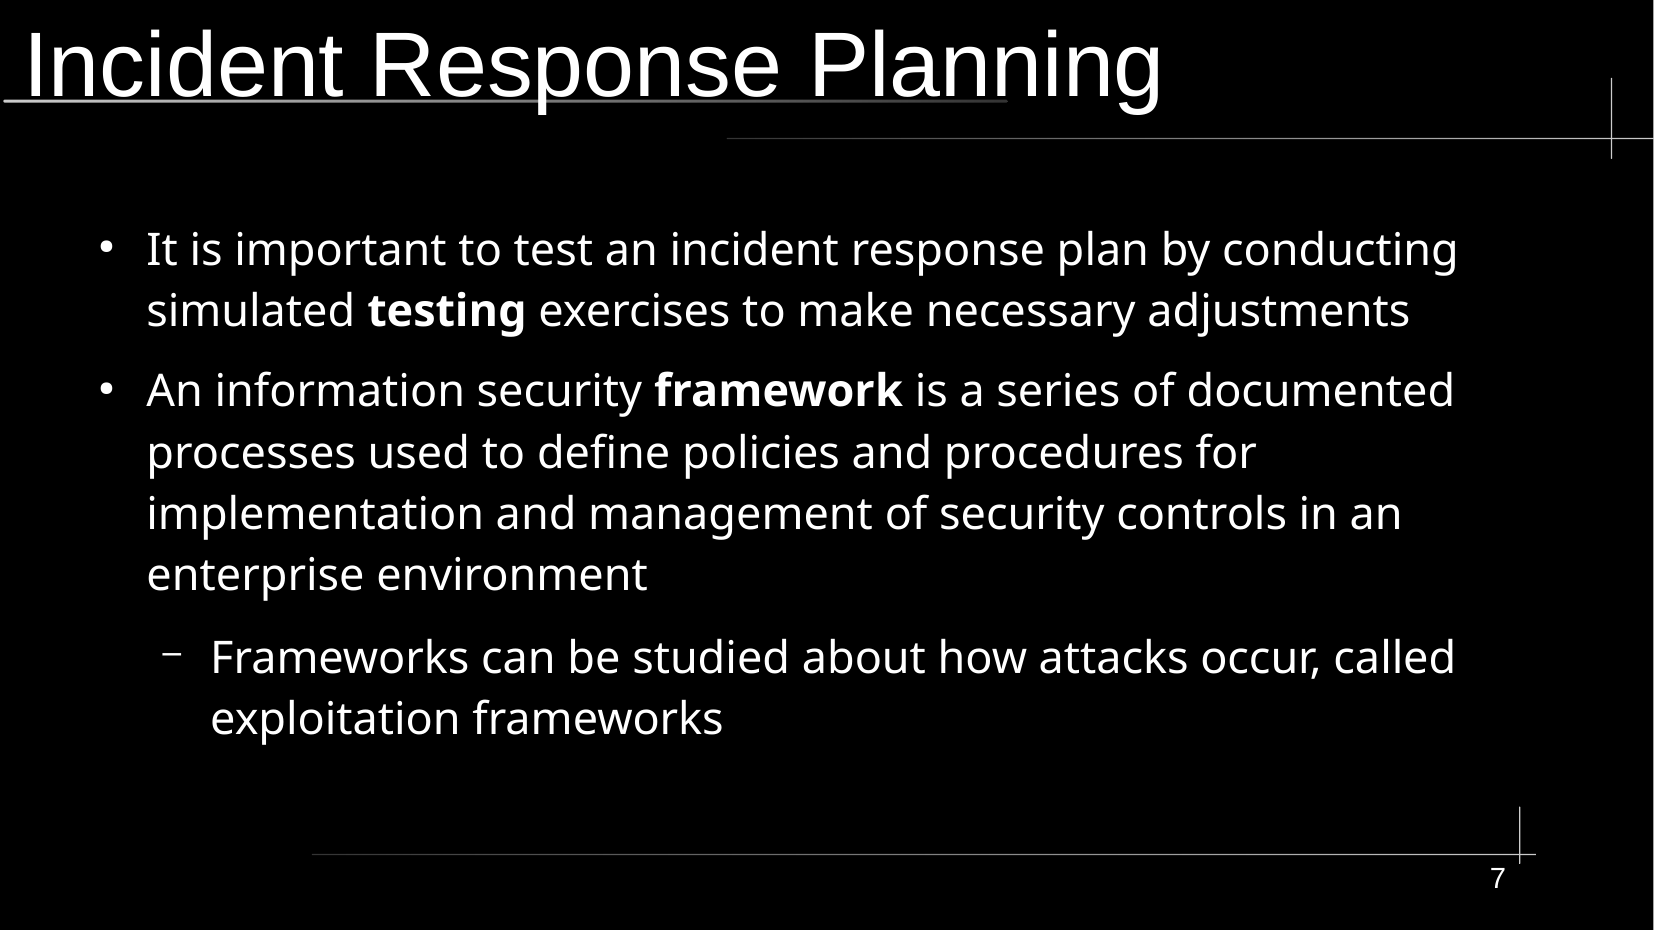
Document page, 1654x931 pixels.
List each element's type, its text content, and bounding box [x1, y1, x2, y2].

list It is important to test an incident response plan by conducting simulated testing exercises to make necessary adjustments An information security framework is a series of documented processes used to define policies and procedures for implementation and management of security controls in an enterprise environment Frameworks can be studied about how attacks occur, called exploitation frameworks [82, 217, 1571, 758]
title Incident Response Planning [23, 11, 1589, 119]
